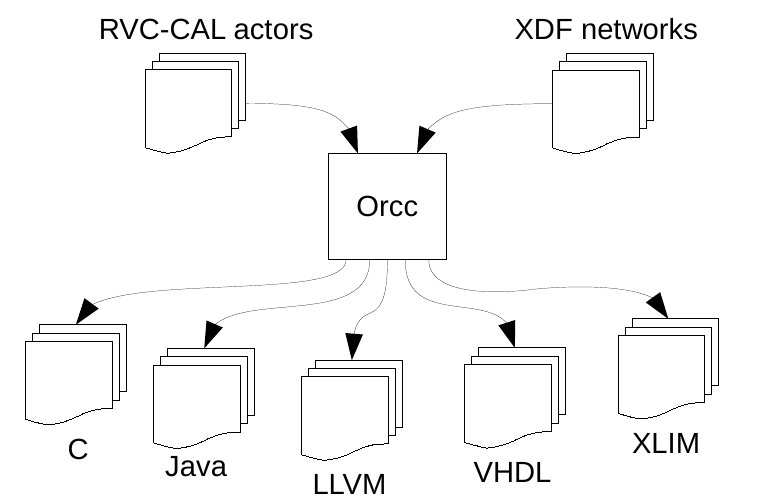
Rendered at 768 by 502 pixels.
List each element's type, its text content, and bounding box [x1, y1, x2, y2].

text_box Java [150, 442, 242, 491]
text_box LLVM [295, 460, 404, 502]
text_box [464, 347, 566, 448]
text_box [618, 318, 719, 419]
text_box [145, 54, 246, 154]
text_box VHDL [458, 448, 567, 497]
text_box [552, 54, 654, 154]
text_box [301, 360, 403, 460]
text_box C [23, 425, 133, 473]
text_box [25, 324, 127, 425]
text_box RVC-CAL actors [84, 5, 329, 54]
text_box XDF networks [499, 5, 714, 54]
text_box Orcc [328, 153, 447, 260]
text_box [153, 348, 255, 442]
text_box XLIM [611, 419, 721, 468]
